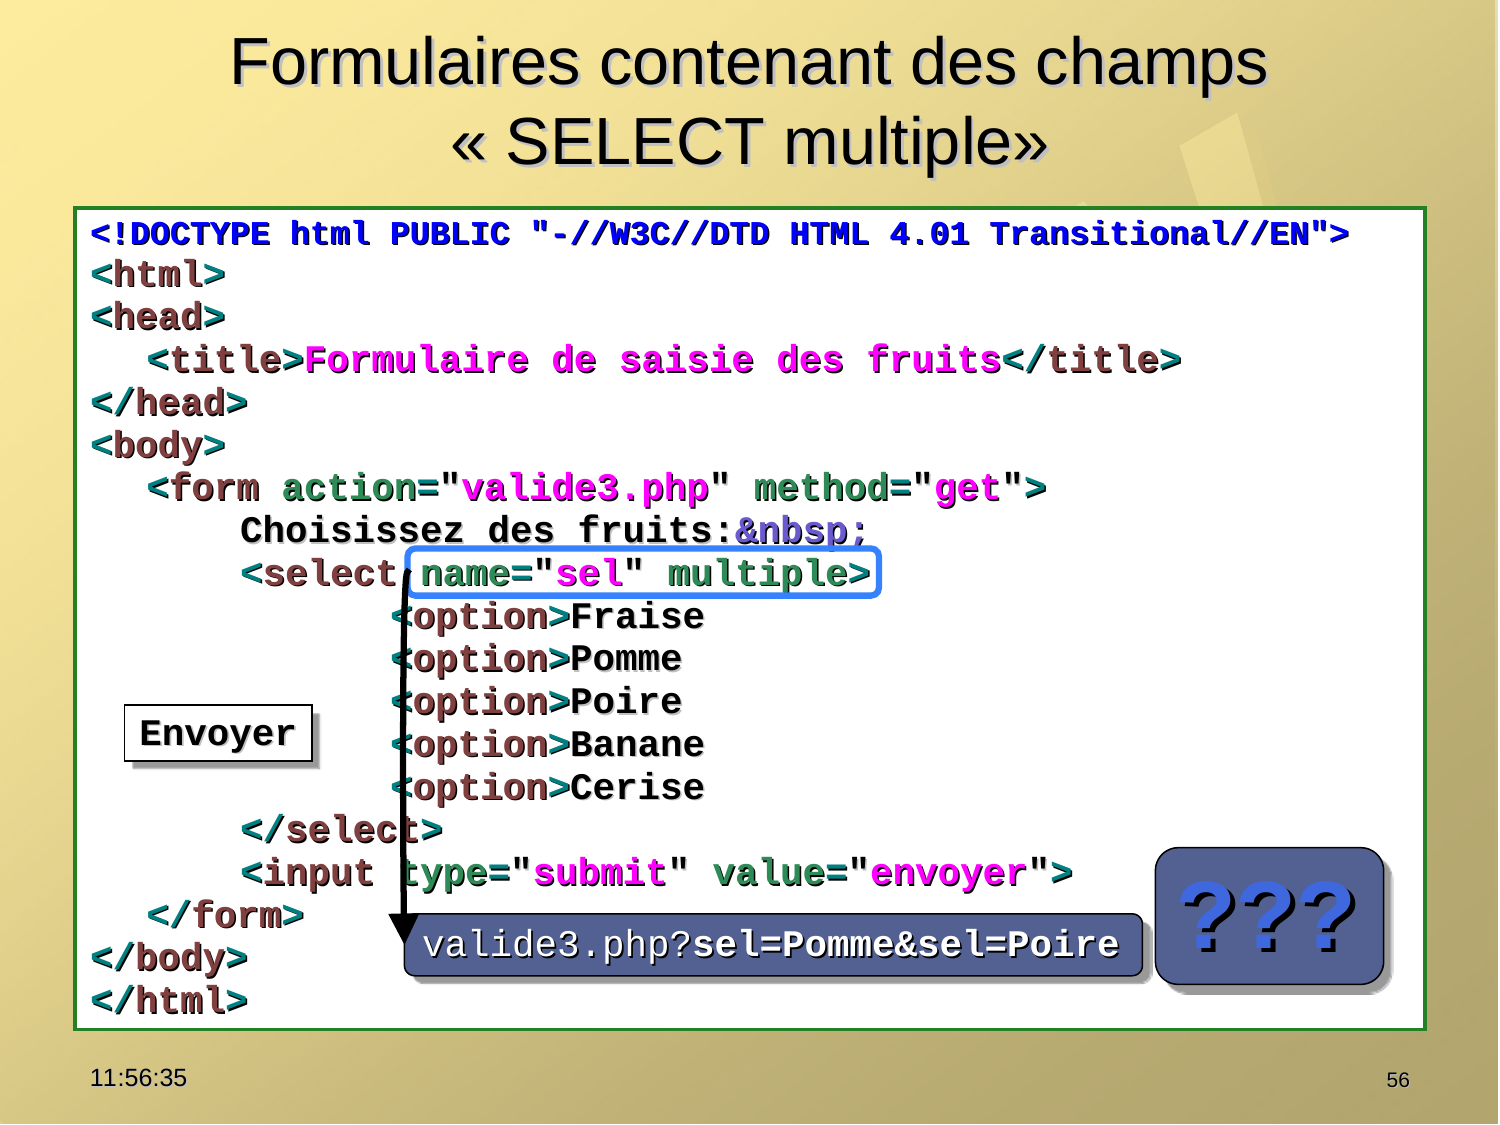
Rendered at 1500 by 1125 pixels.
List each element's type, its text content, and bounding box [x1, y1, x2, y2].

title Formulaires contenant des champs « SELECT multiple» [75, 45, 1426, 152]
text_box valide3.php?sel=Pomme&sel=Poire [404, 913, 1143, 976]
text_box 18:45:30 [74, 1058, 426, 1100]
text_box <numéro> [1074, 1058, 1426, 1100]
text_box ??? [1155, 847, 1384, 985]
text_box Envoyer [124, 705, 312, 761]
list <!DOCTYPE html PUBLIC "-//W3C//DTD HTML 4.01 Transitional//EN"> <html> <head> <title>Formulaire de saisie des fruits</title> </head> <body> <form action="valide3.php" method="get"> Choisissez des fruits:&nbsp; <select name="sel" multiple> <option>Fraise <option>Pomme <option>Poire <option>Banane <option>Cerise </select> <input type="submit" value="envoyer"> </form> </body> </html> [75, 207, 1426, 1030]
